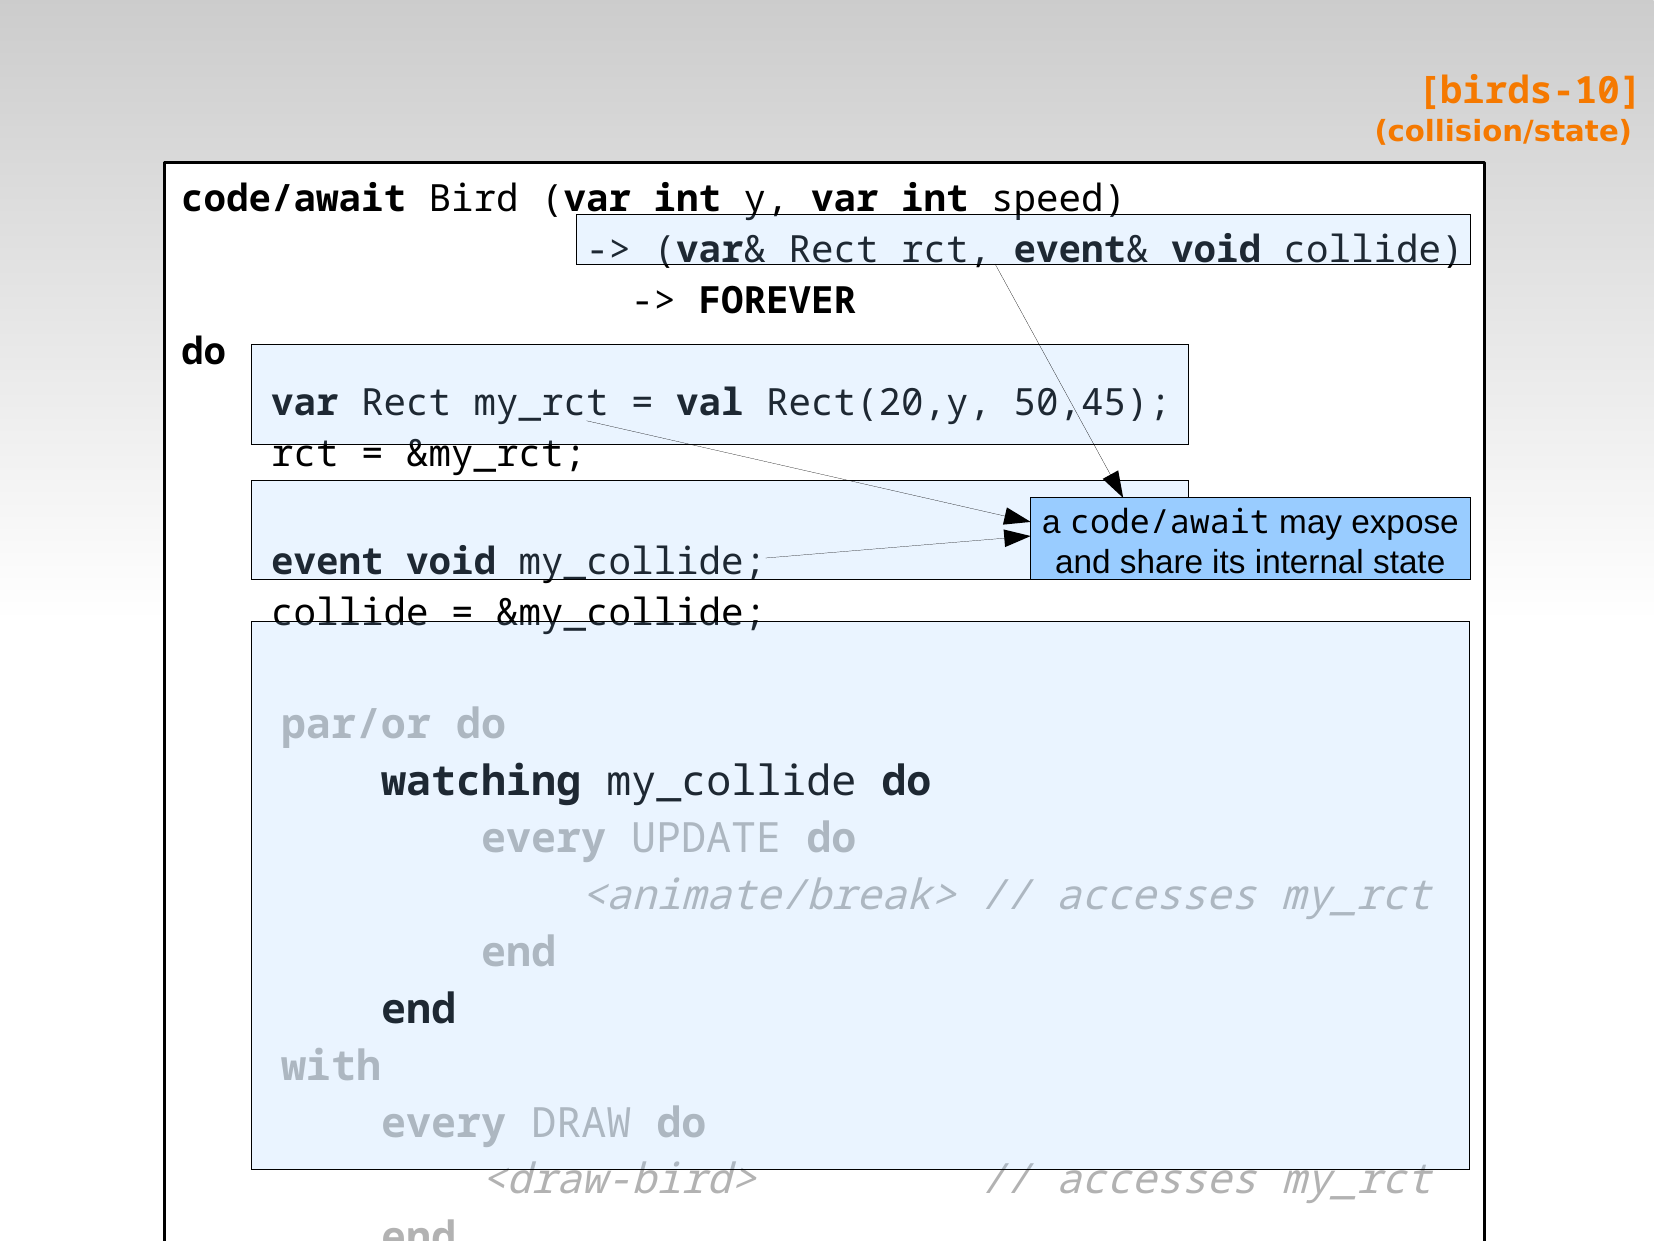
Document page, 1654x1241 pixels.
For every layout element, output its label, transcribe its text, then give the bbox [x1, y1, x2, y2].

text_box [1121, 480, 1189, 497]
text_box [251, 480, 1030, 580]
text_box code/await Bird (var int y, var int speed) -> (var& Rect rct, event& void collide) -> FOREVER do var Rect my_rct = val Rect(20,y, 50,45); rct = &my_rct; event void my_collide; collide = &my_collide; par/or do watching my_collide do every UPDATE do <animate/break> // accesses my_rct end end with every DRAW do <draw-bird> // accesses my_rct end end end [164, 210, 1485, 1223]
text_box a code/await may expose and share its internal state [1030, 497, 1471, 580]
title [birds-10] (collision/state) [154, 2, 1643, 210]
text_box [1040, 344, 1189, 445]
text_box [576, 214, 1471, 265]
text_box [251, 344, 1093, 445]
text_box [852, 480, 1121, 520]
text_box [251, 621, 1470, 1170]
